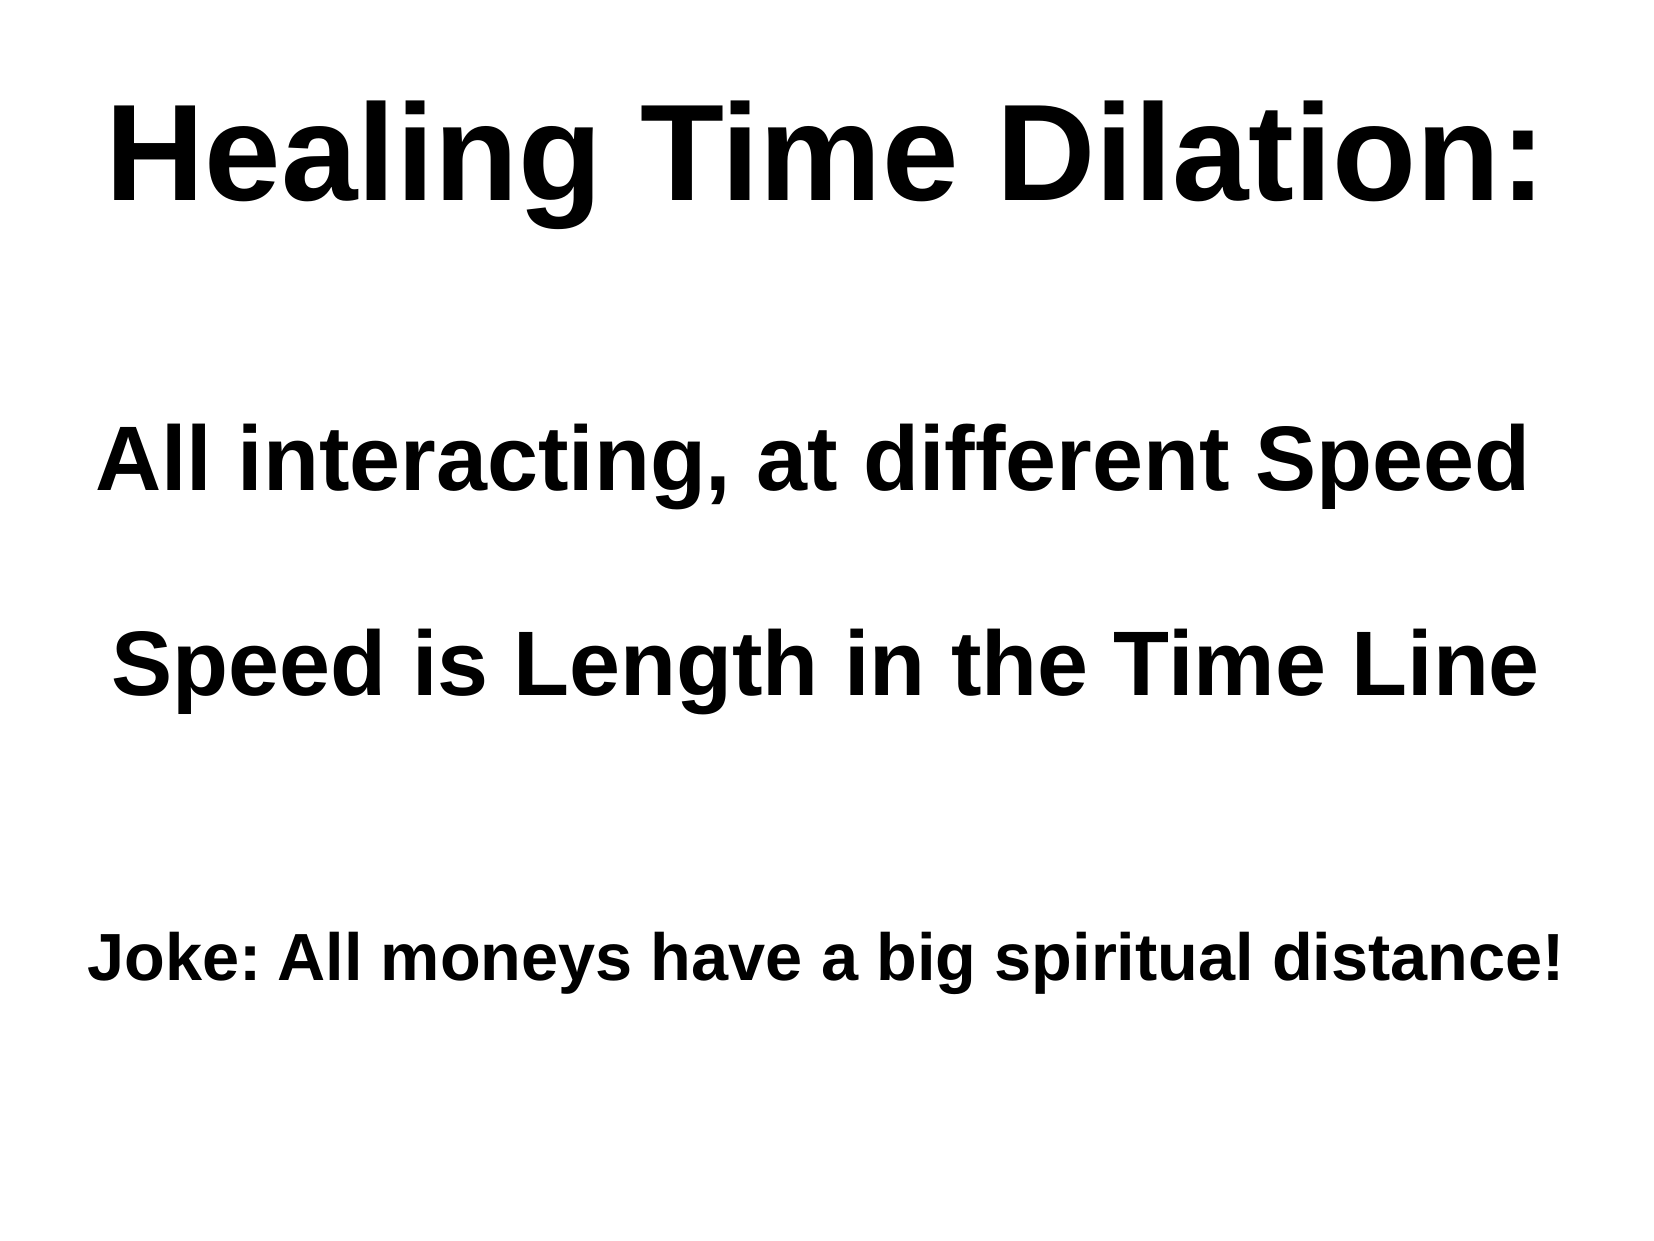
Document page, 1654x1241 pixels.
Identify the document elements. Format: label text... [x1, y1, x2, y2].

subtitle All interacting, at different Speed Speed is Length in the Time Line Joke: All moneys have a big spiritual distance! [82, 52, 1571, 1241]
